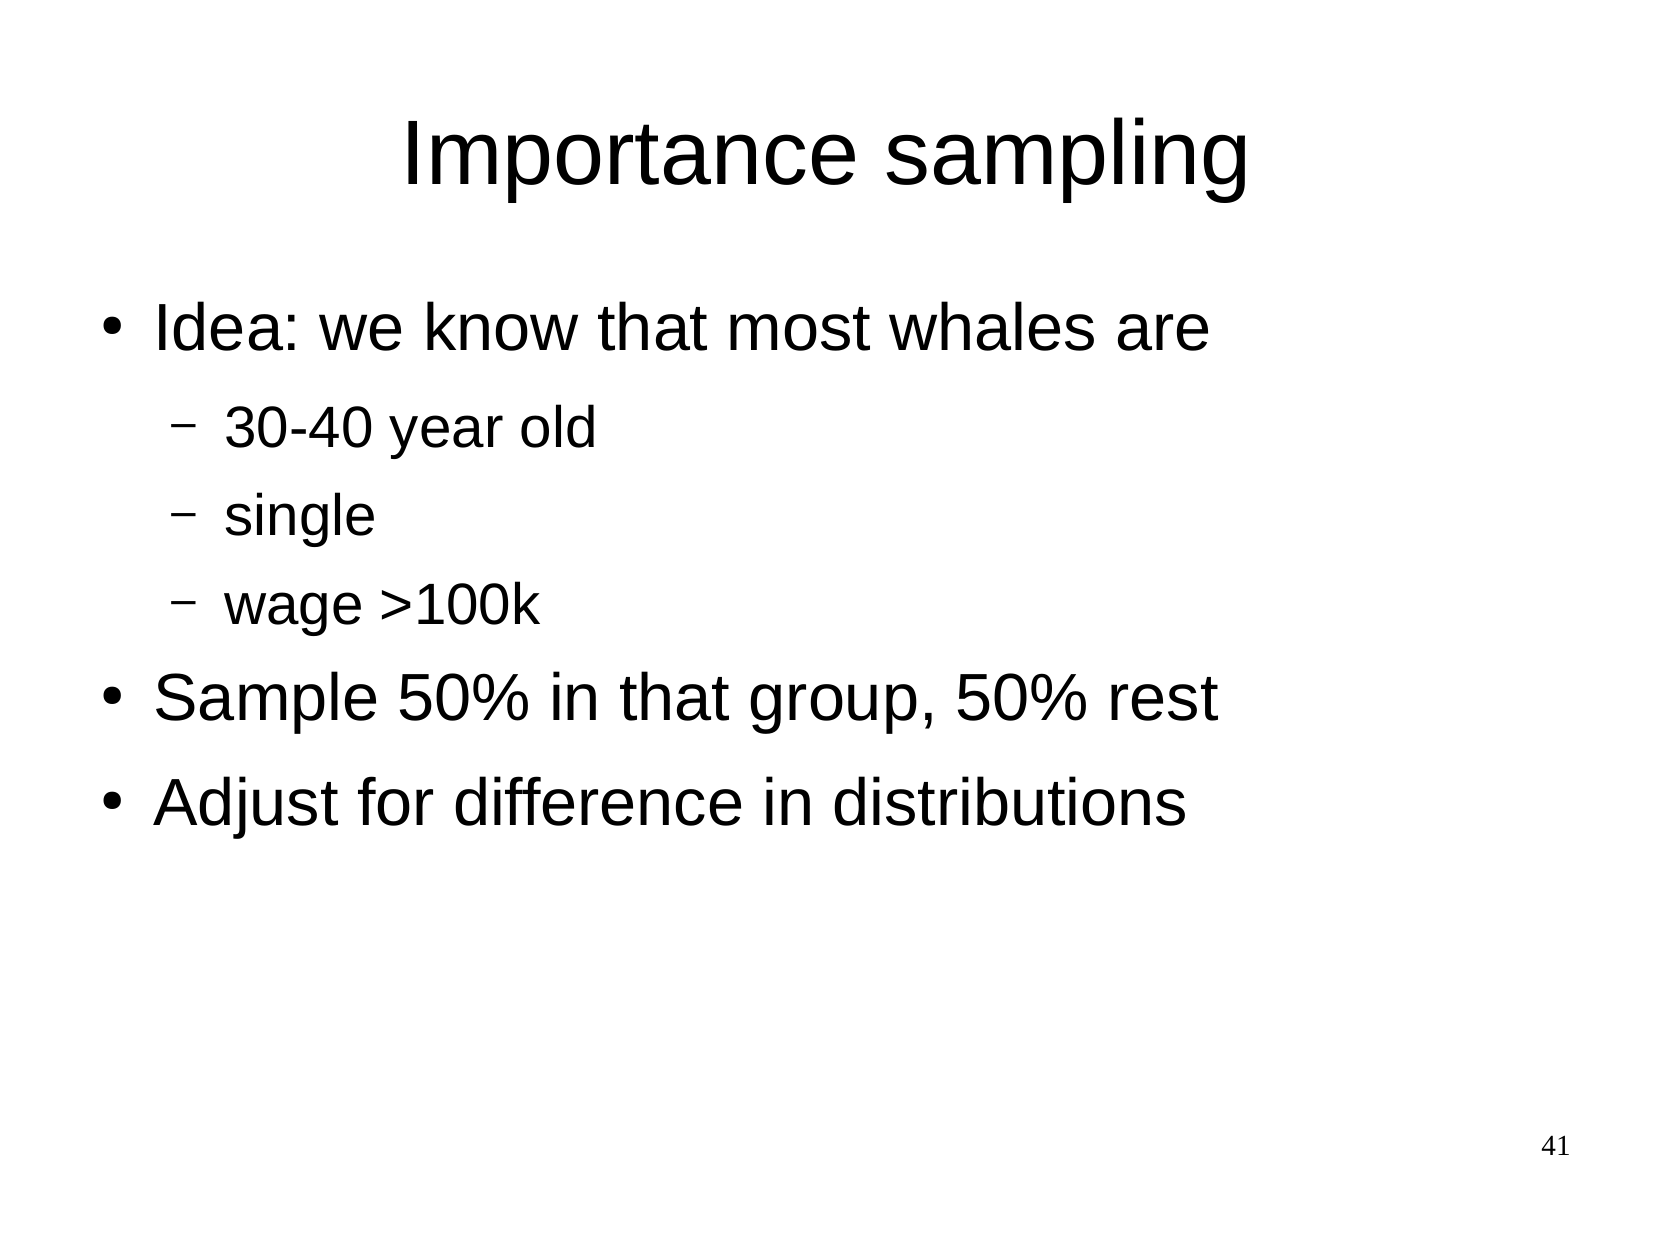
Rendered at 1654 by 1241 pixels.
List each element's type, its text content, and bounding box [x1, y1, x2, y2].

list Idea: we know that most whales are 30-40 year old single wage >100k Sample 50% in that group, 50% rest Adjust for difference in distributions [82, 290, 1571, 1010]
title Importance sampling [82, 49, 1571, 257]
